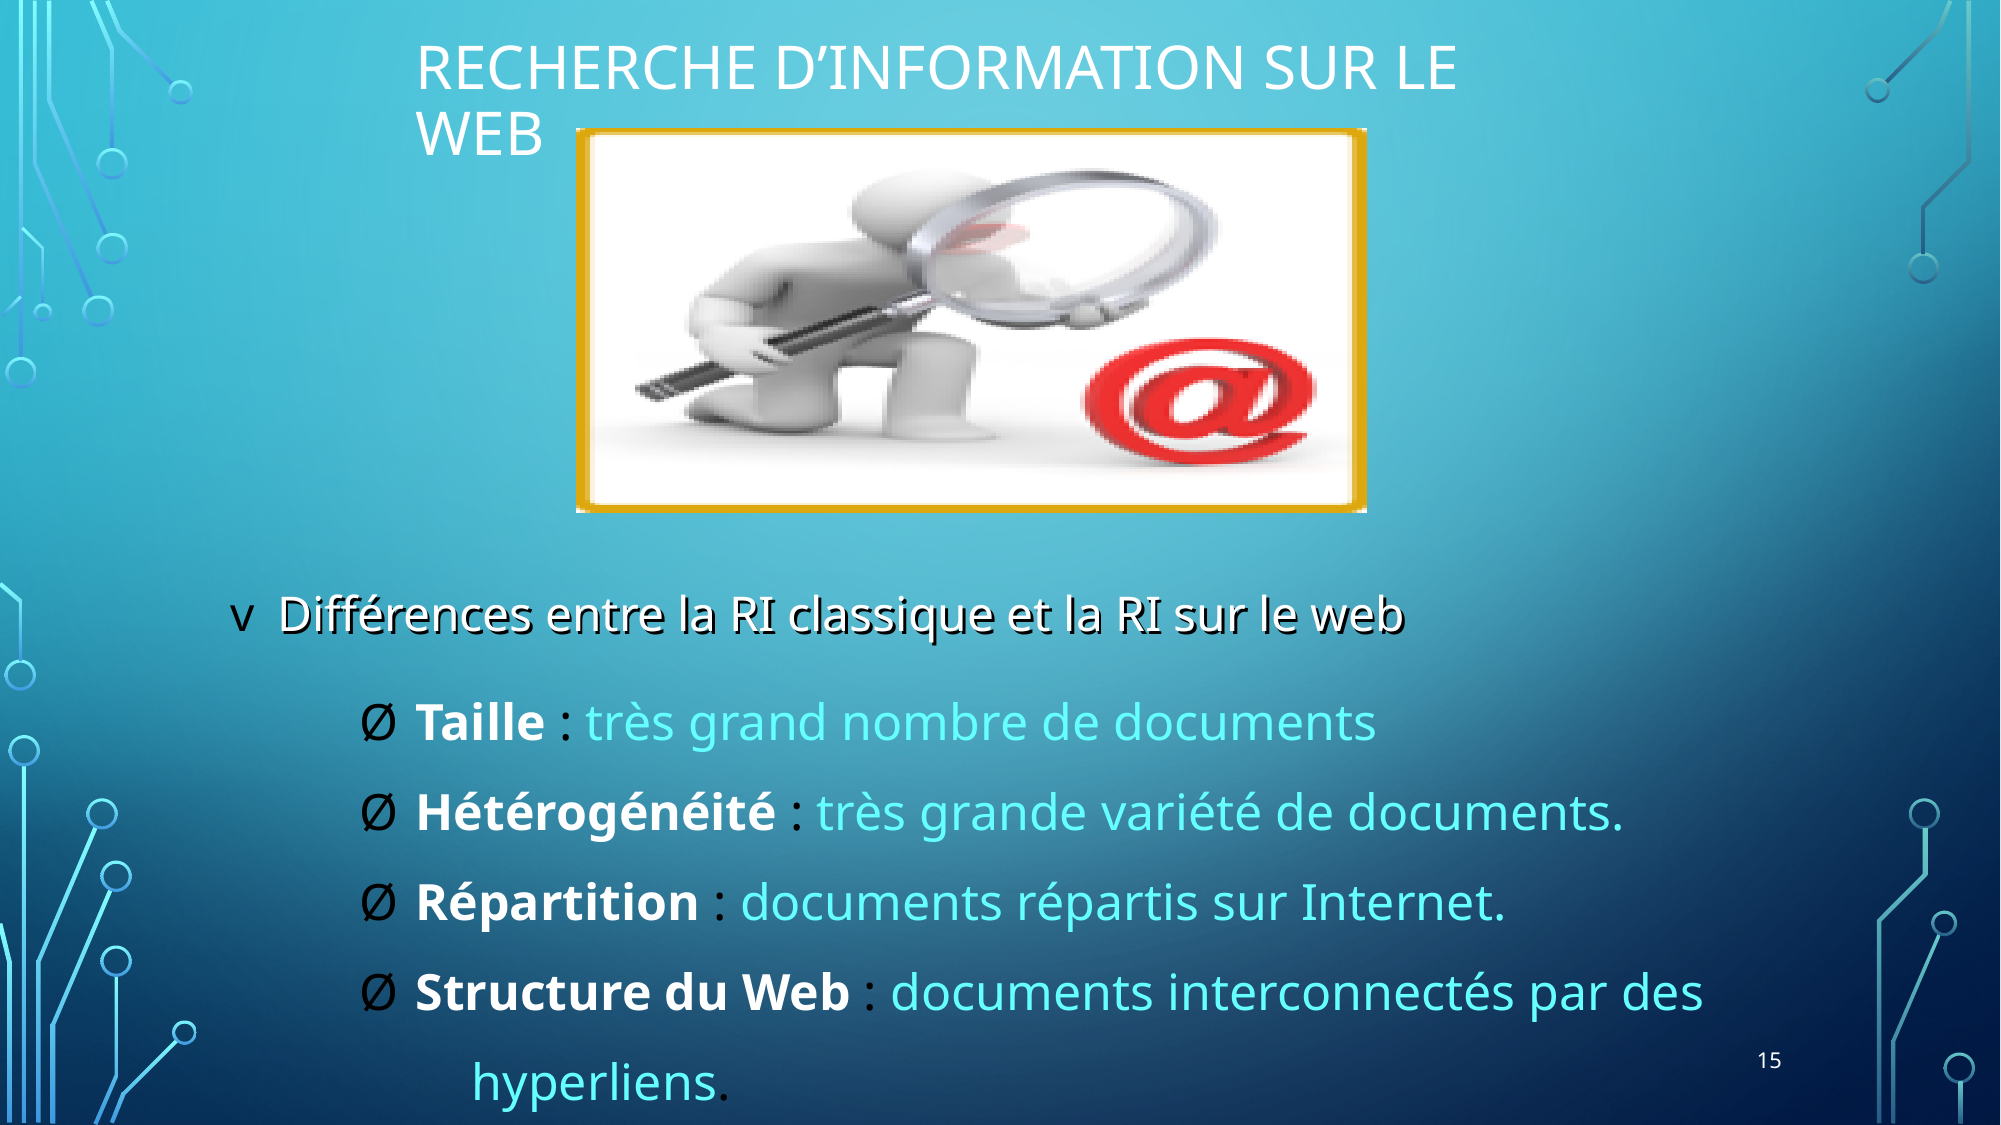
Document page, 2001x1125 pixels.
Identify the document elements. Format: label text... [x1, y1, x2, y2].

text_box Différences entre la RI classique et la RI sur le web [215, 582, 1575, 654]
text_box Taille : très grand nombre de documents Hétérogénéité : très grande variété de documents. Répartition : documents répartis sur Internet. Structure du Web : documents interconnectés par des hyperliens. [344, 653, 1935, 1118]
text_box [1741, 1031, 1869, 1092]
picture [576, 128, 1367, 513]
text_box RECHERCHE D’INFORMATION sur le web [400, 30, 1575, 115]
